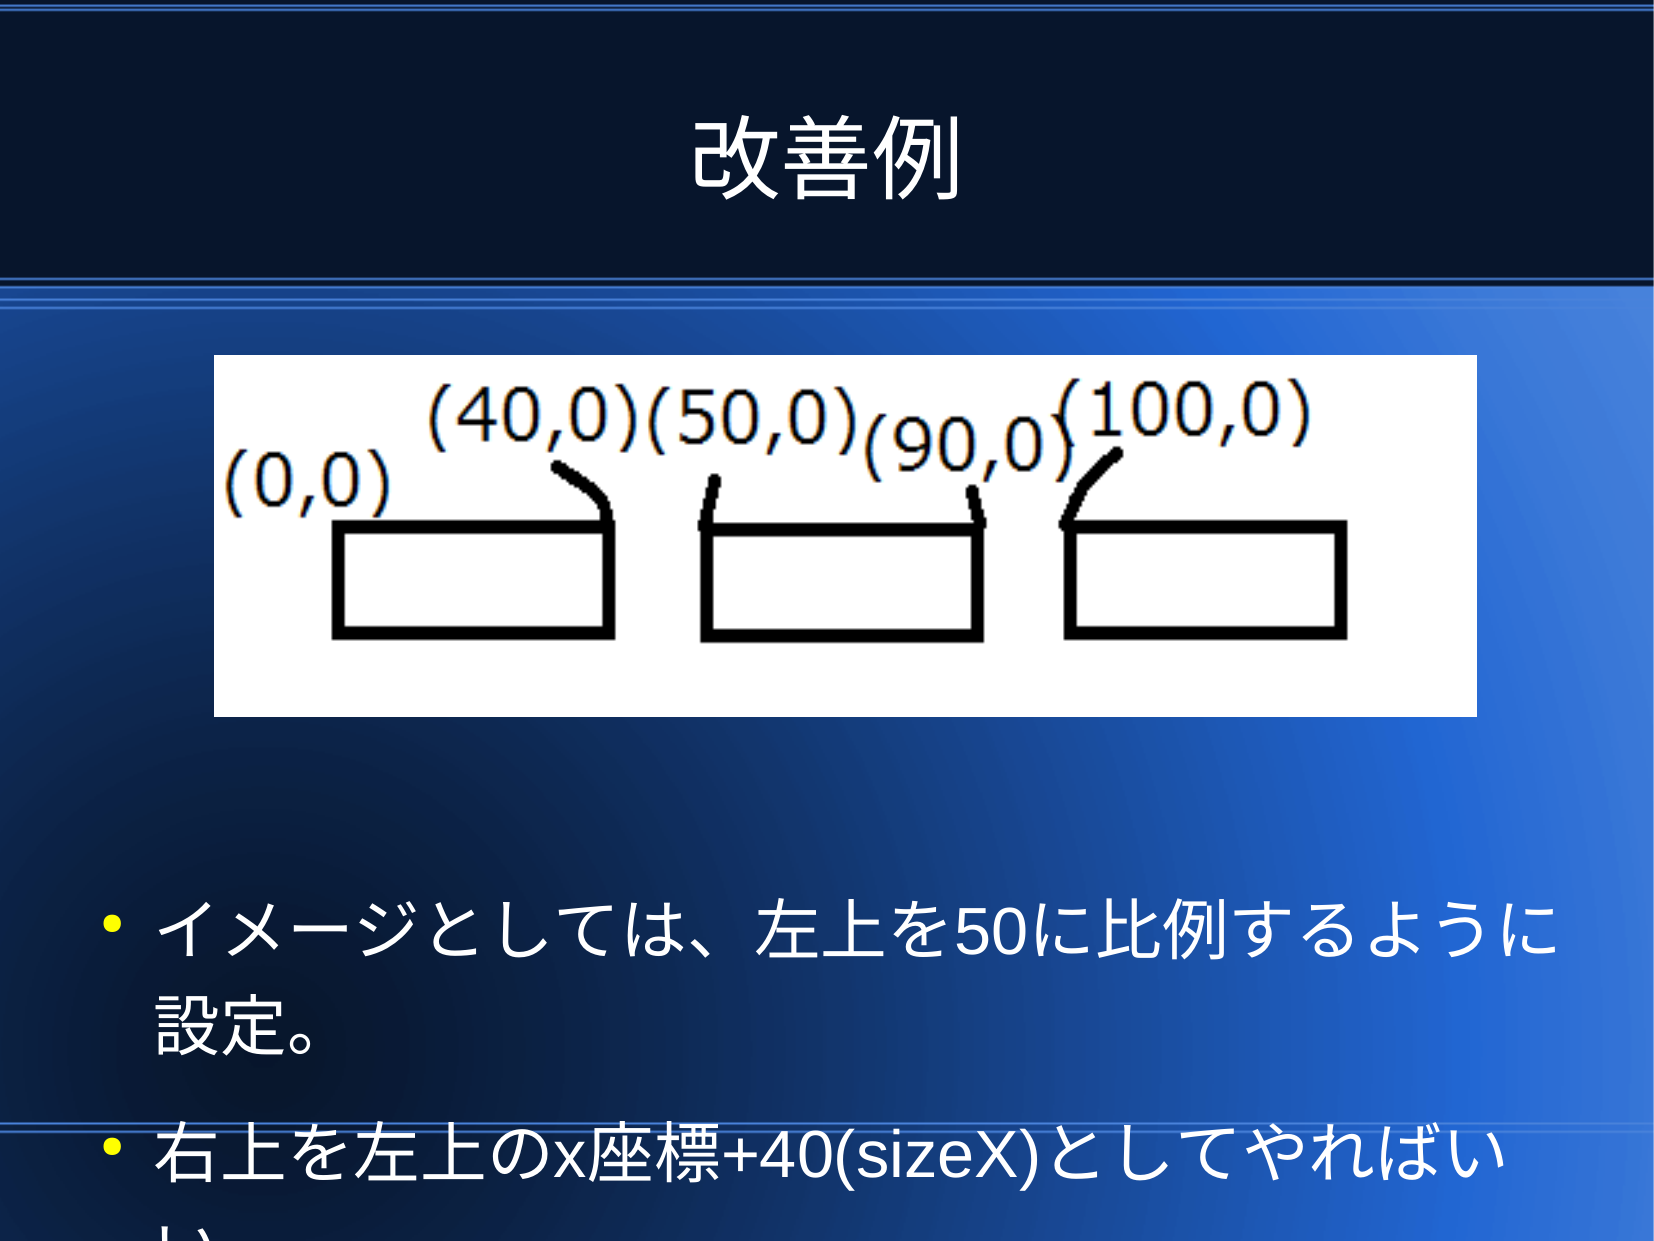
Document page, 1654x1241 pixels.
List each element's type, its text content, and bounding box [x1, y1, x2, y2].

list イメージとしては、左上を50に比例するように設定。 右上を左上のx座標+40(sizeX)としてやればいい。 [82, 355, 1571, 1206]
title 改善例 [82, 49, 1571, 257]
picture [0, 0, 1654, 1241]
